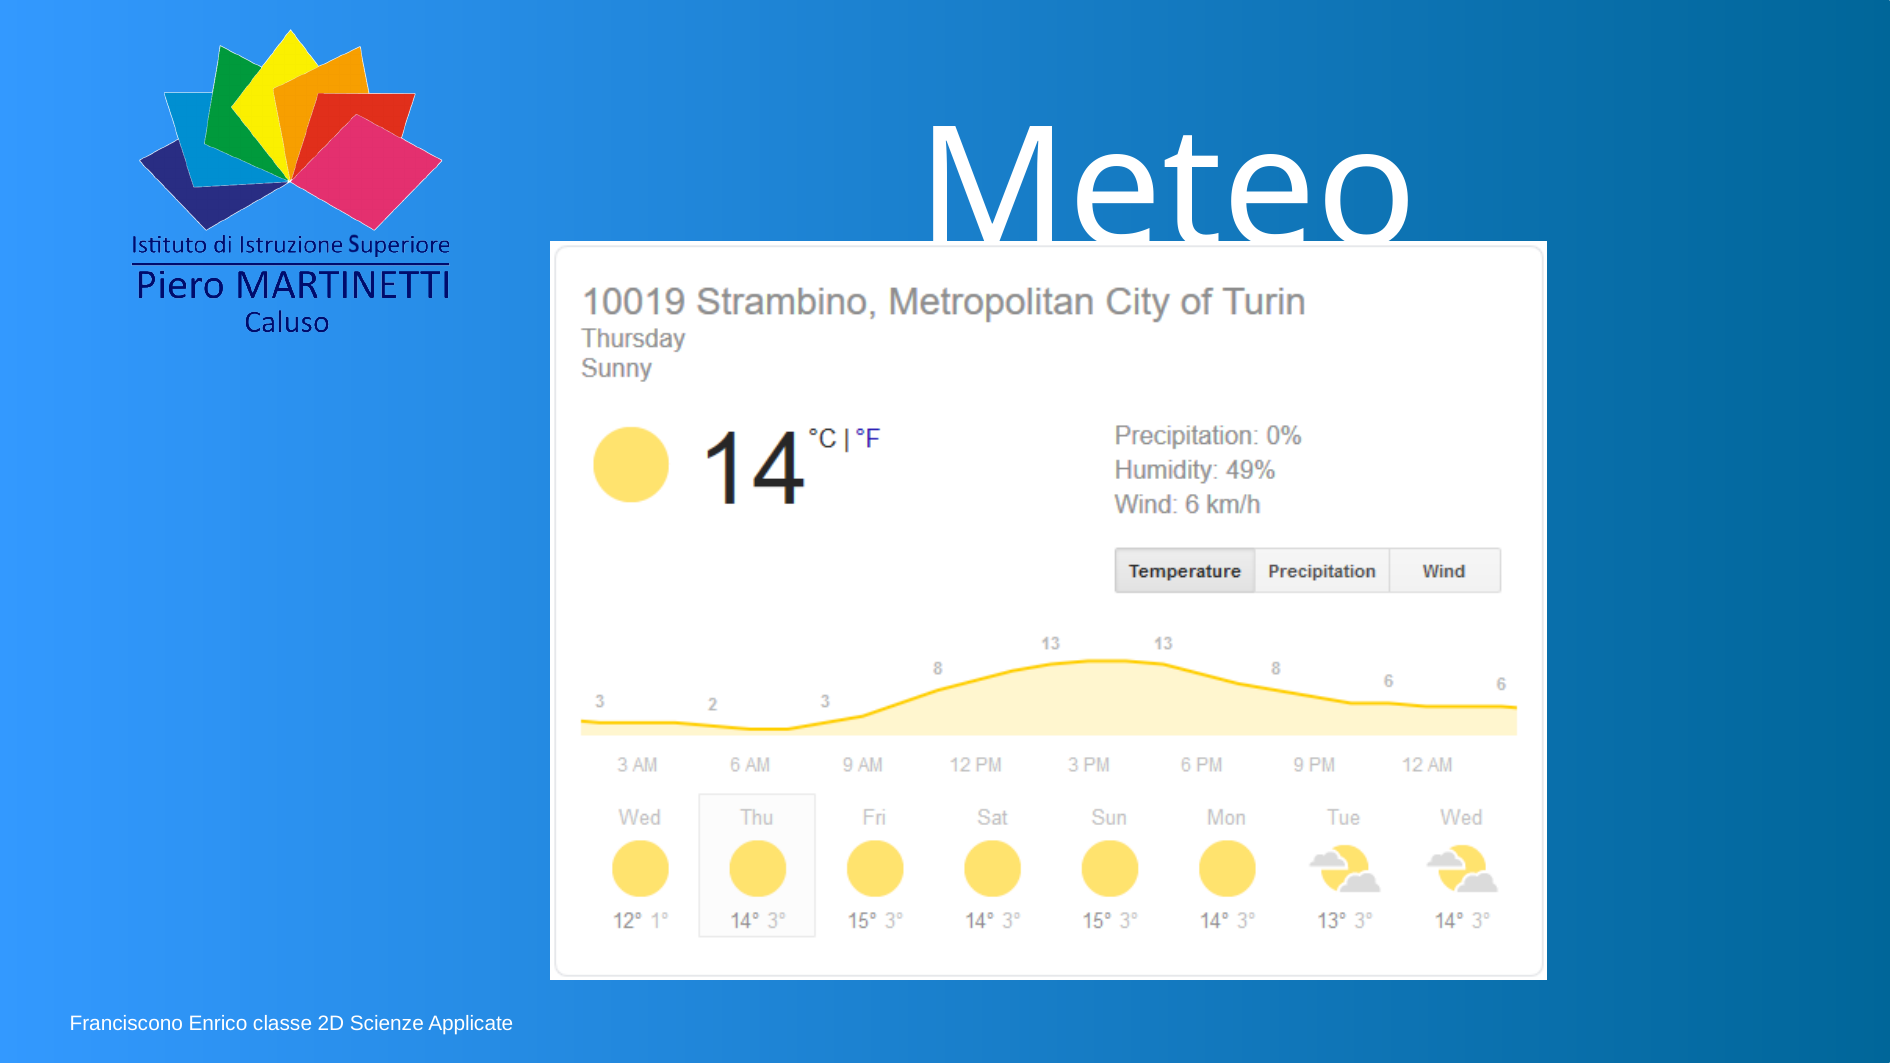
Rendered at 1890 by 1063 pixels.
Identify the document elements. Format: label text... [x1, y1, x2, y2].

picture [0, 23, 1547, 980]
text_box Franciscono Enrico classe 2D Scienze Applicate [54, 1004, 628, 1063]
text_box Meteo [591, 59, 1760, 268]
